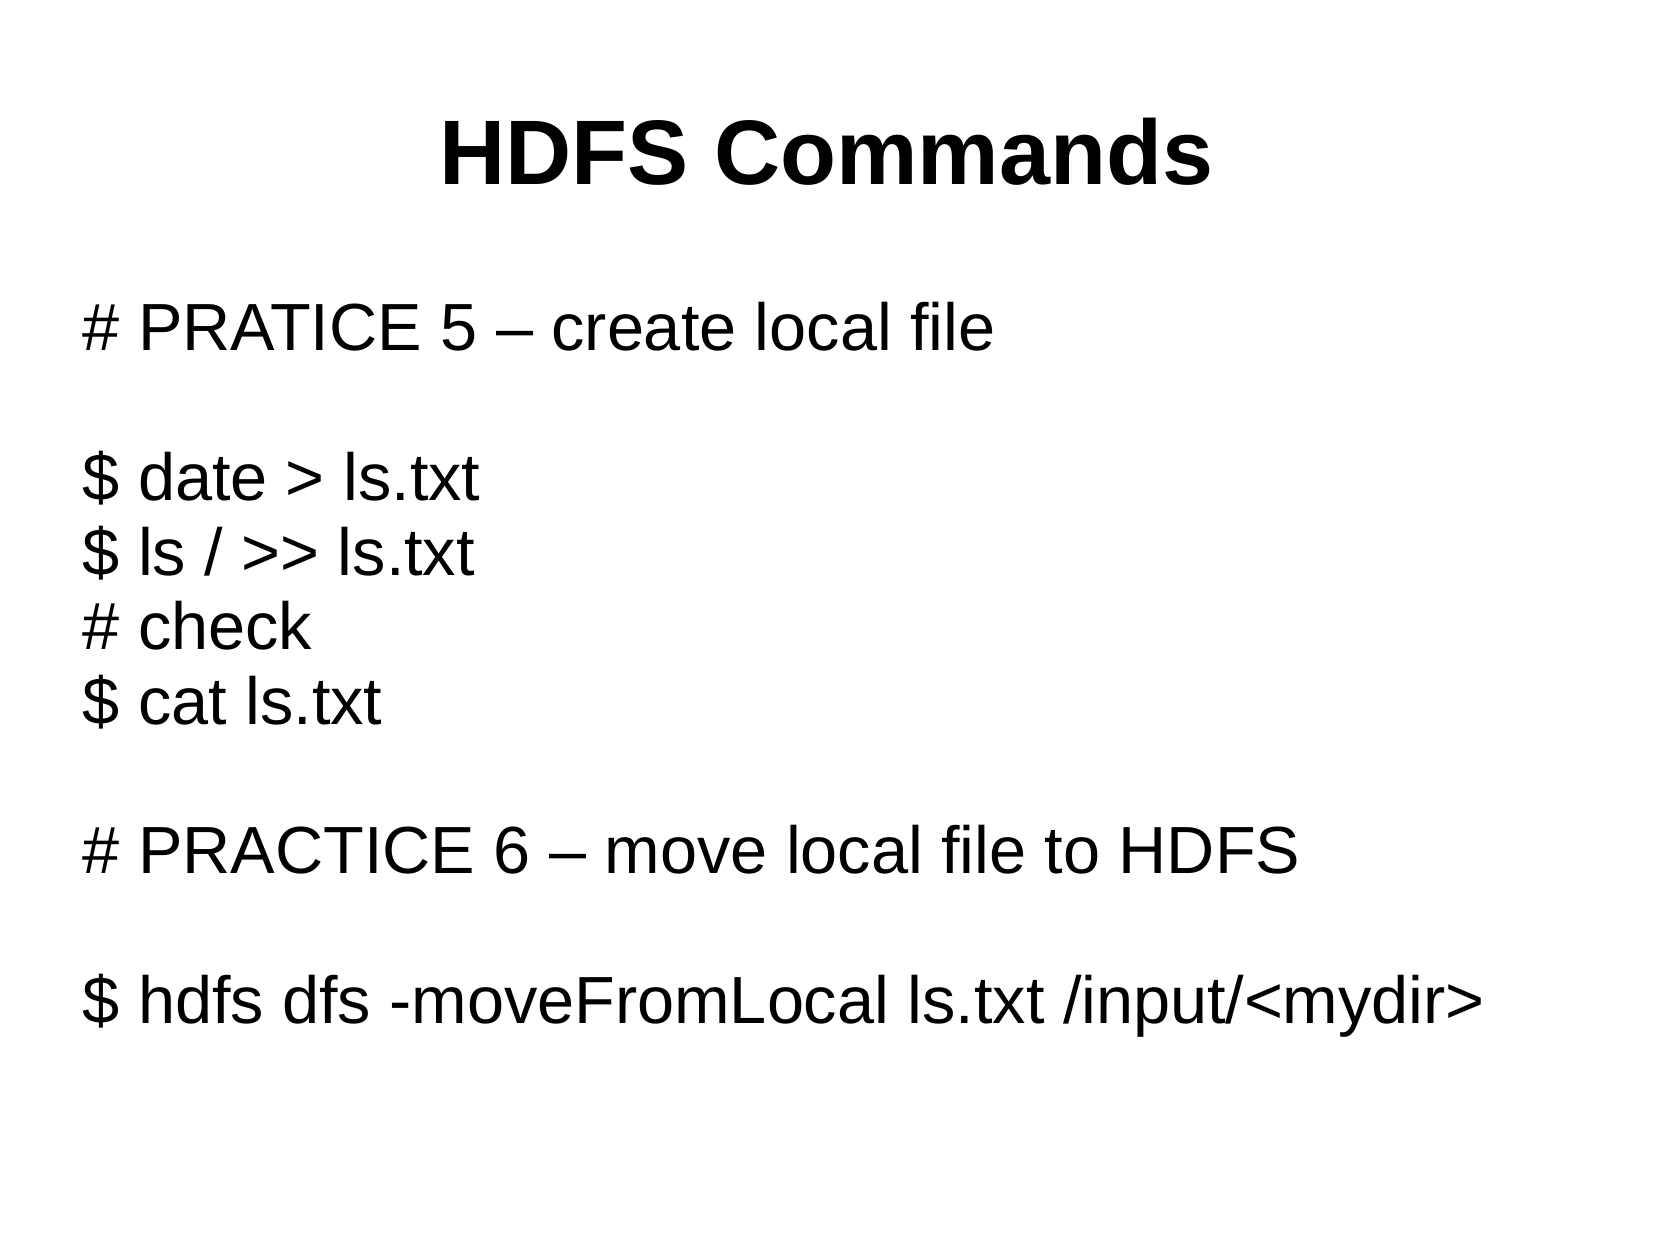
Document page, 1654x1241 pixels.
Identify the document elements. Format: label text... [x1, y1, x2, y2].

title HDFS Commands [82, 49, 1571, 257]
subtitle # PRATICE 5 – create local file $ date > ls.txt $ ls / >> ls.txt # check $ cat ls.txt # PRACTICE 6 – move local file to HDFS $ hdfs dfs -moveFromLocal ls.txt /input/<mydir> [82, 290, 1571, 1188]
